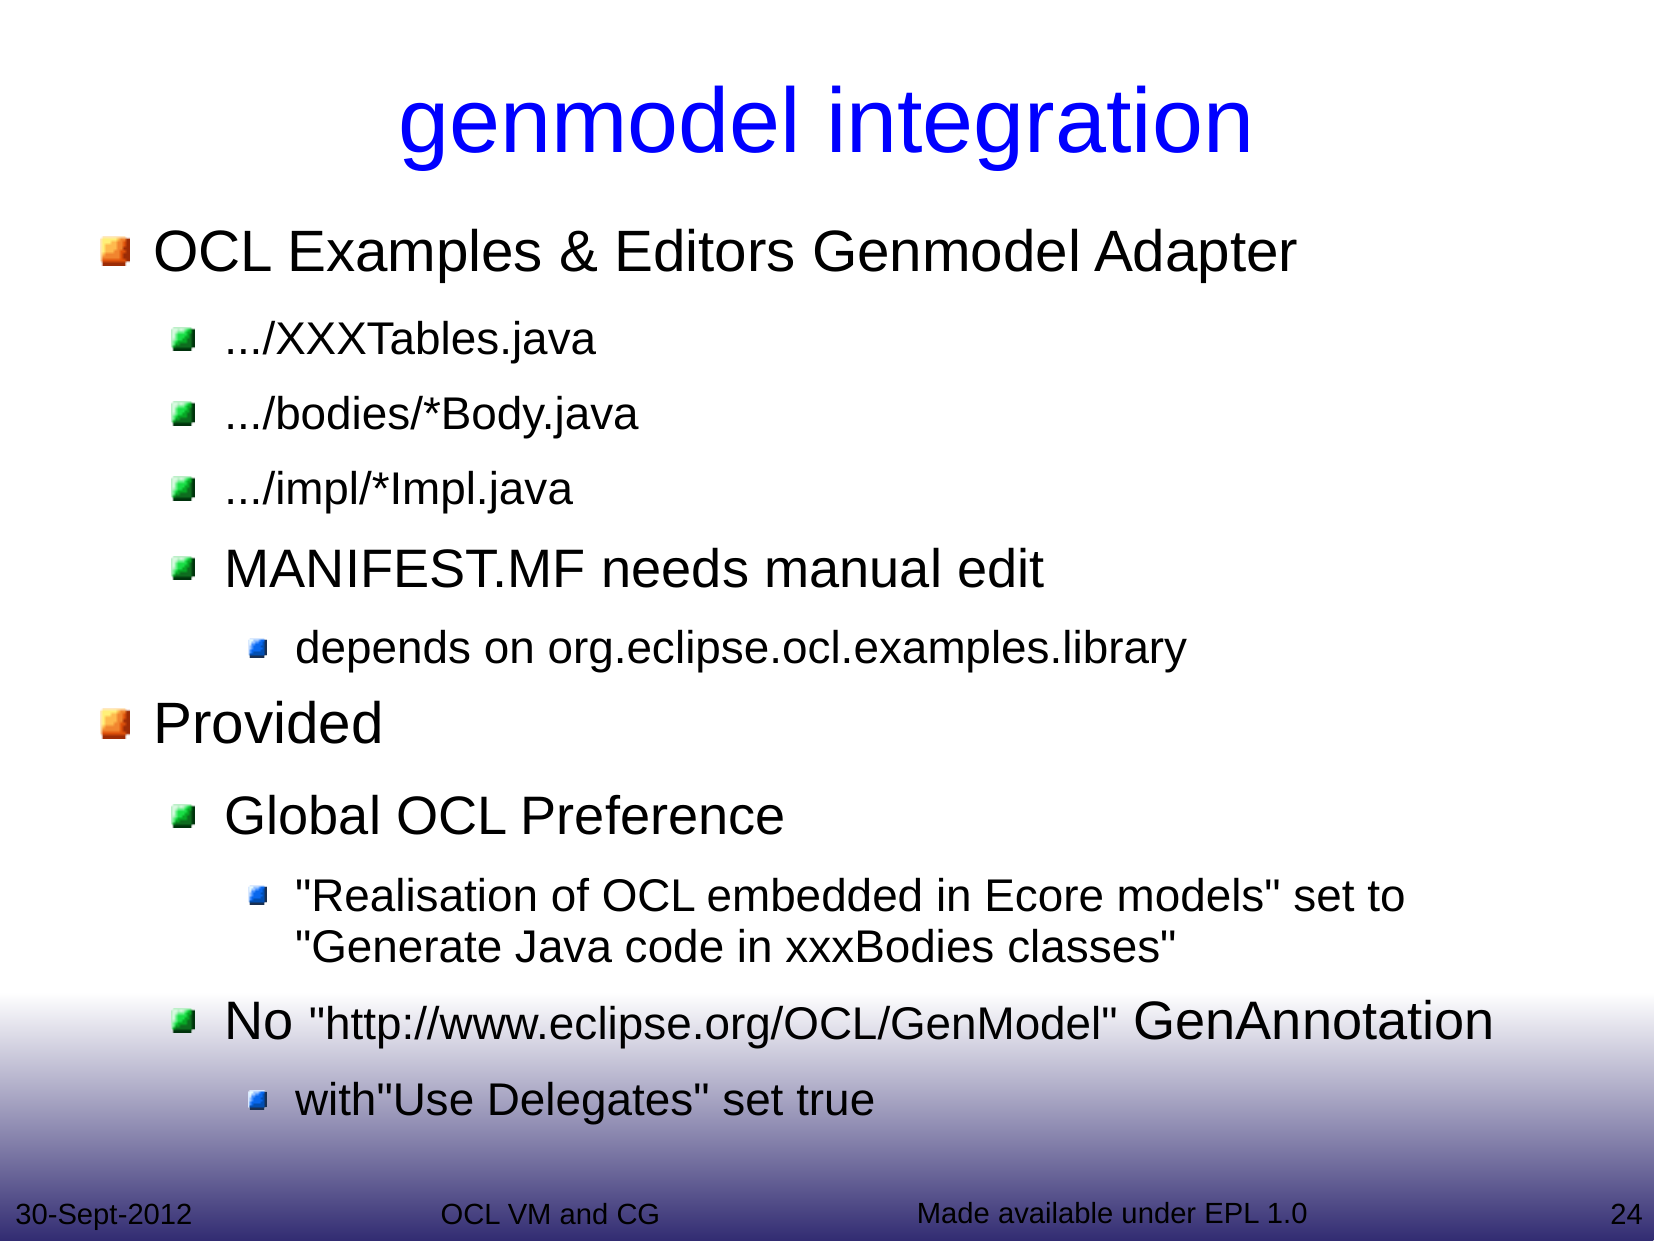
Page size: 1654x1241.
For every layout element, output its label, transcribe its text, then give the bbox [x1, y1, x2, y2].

list OCL Examples & Editors Genmodel Adapter .../XXXTables.java .../bodies/*Body.java .../impl/*Impl.java MANIFEST.MF needs manual edit depends on org.eclipse.ocl.examples.library Provided Global OCL Preference "Realisation of OCL embedded in Ecore models" set to "Generate Java code in xxxBodies classes" No "http://www.eclipse.org/OCL/GenModel" GenAnnotation with"Use Delegates" set true [82, 218, 1571, 1148]
title genmodel integration [82, 49, 1571, 192]
